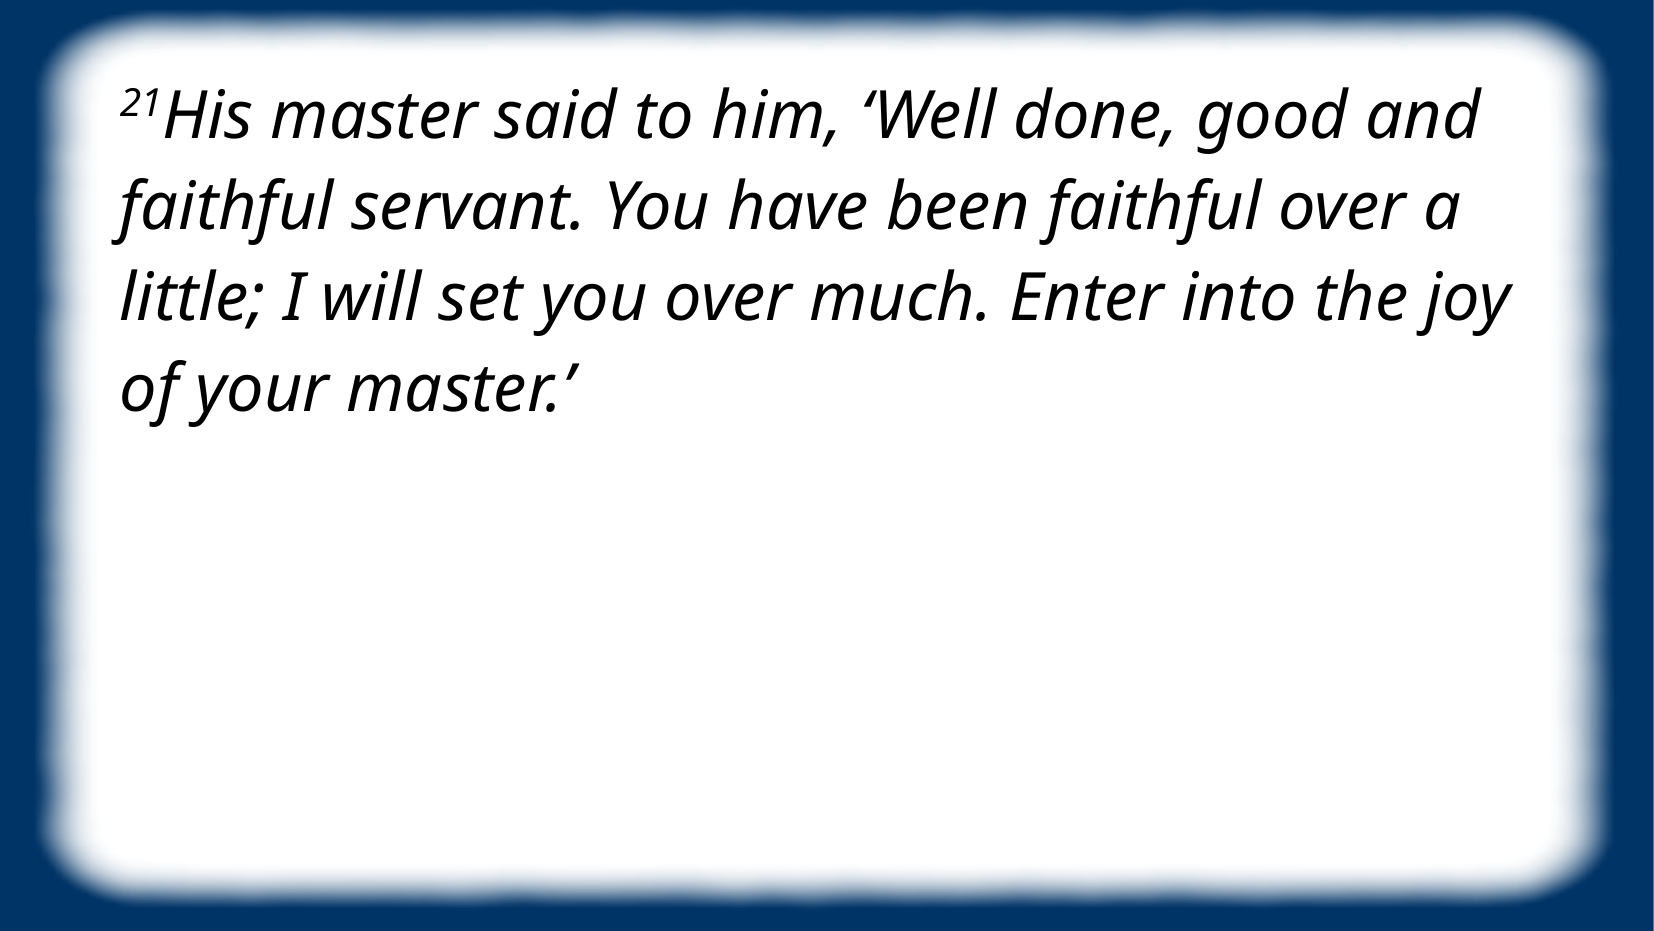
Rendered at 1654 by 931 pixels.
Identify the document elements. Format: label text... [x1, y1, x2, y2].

text_box 21His master said to him, ‘Well done, good and faithful servant. You have been faithful over a little; I will set you over much. Enter into the joy of your master.’ [105, 60, 1531, 430]
picture [0, 0, 1654, 931]
